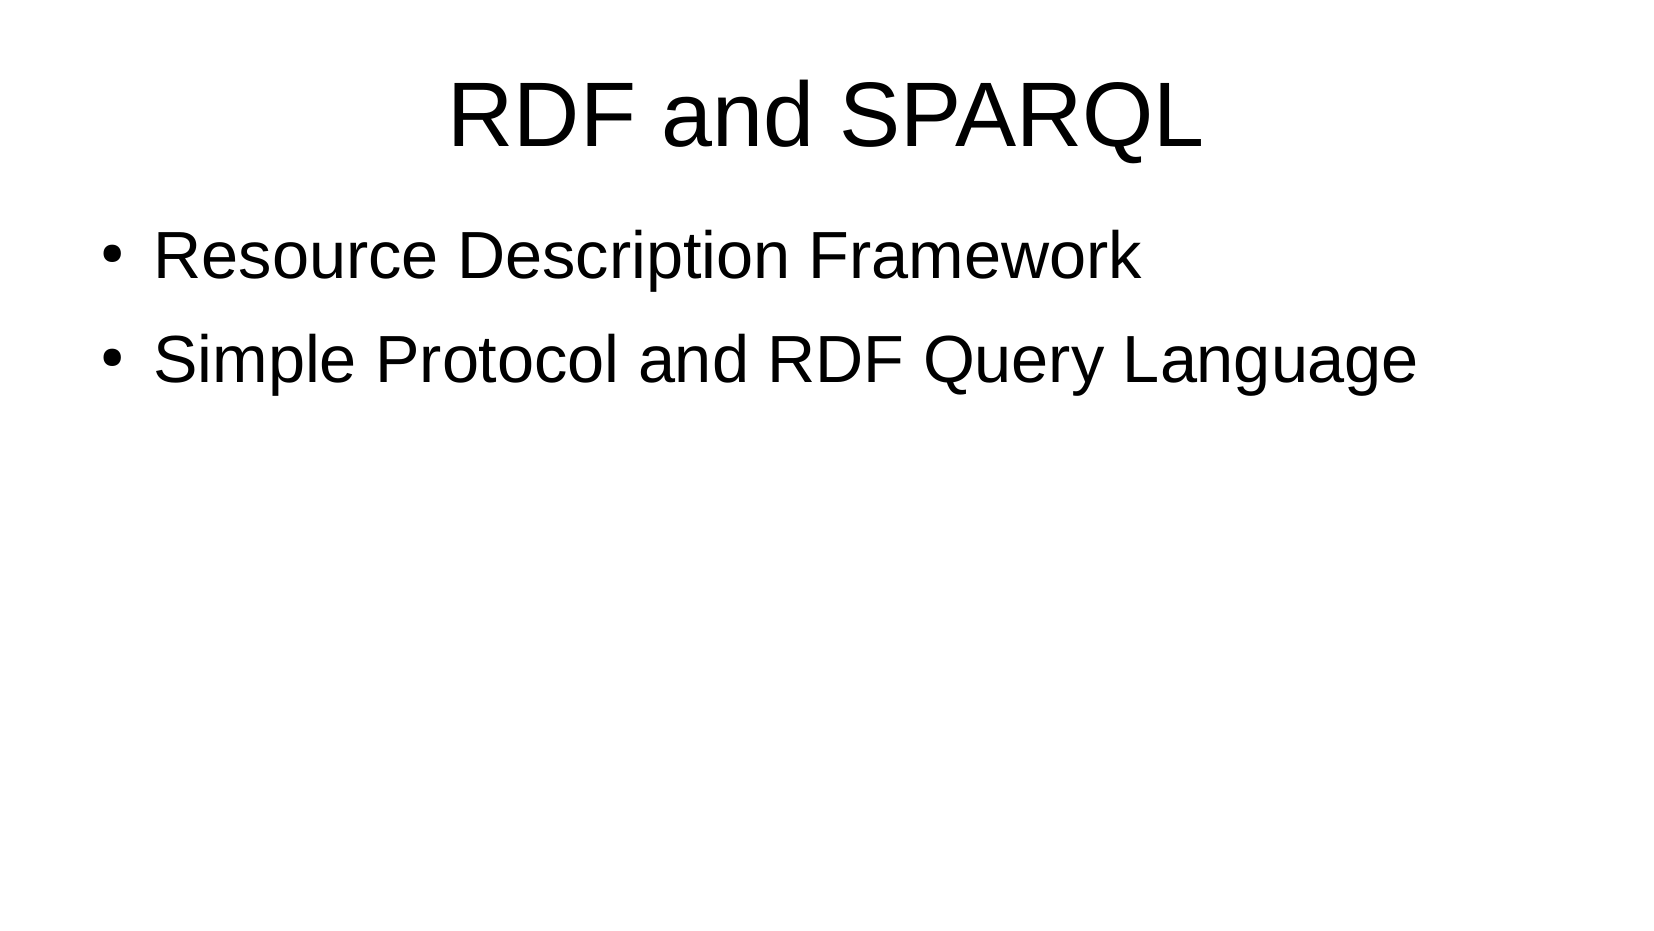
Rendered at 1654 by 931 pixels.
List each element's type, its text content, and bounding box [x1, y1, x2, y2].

list Resource Description Framework Simple Protocol and RDF Query Language [82, 217, 1571, 758]
title RDF and SPARQL [82, 37, 1571, 193]
